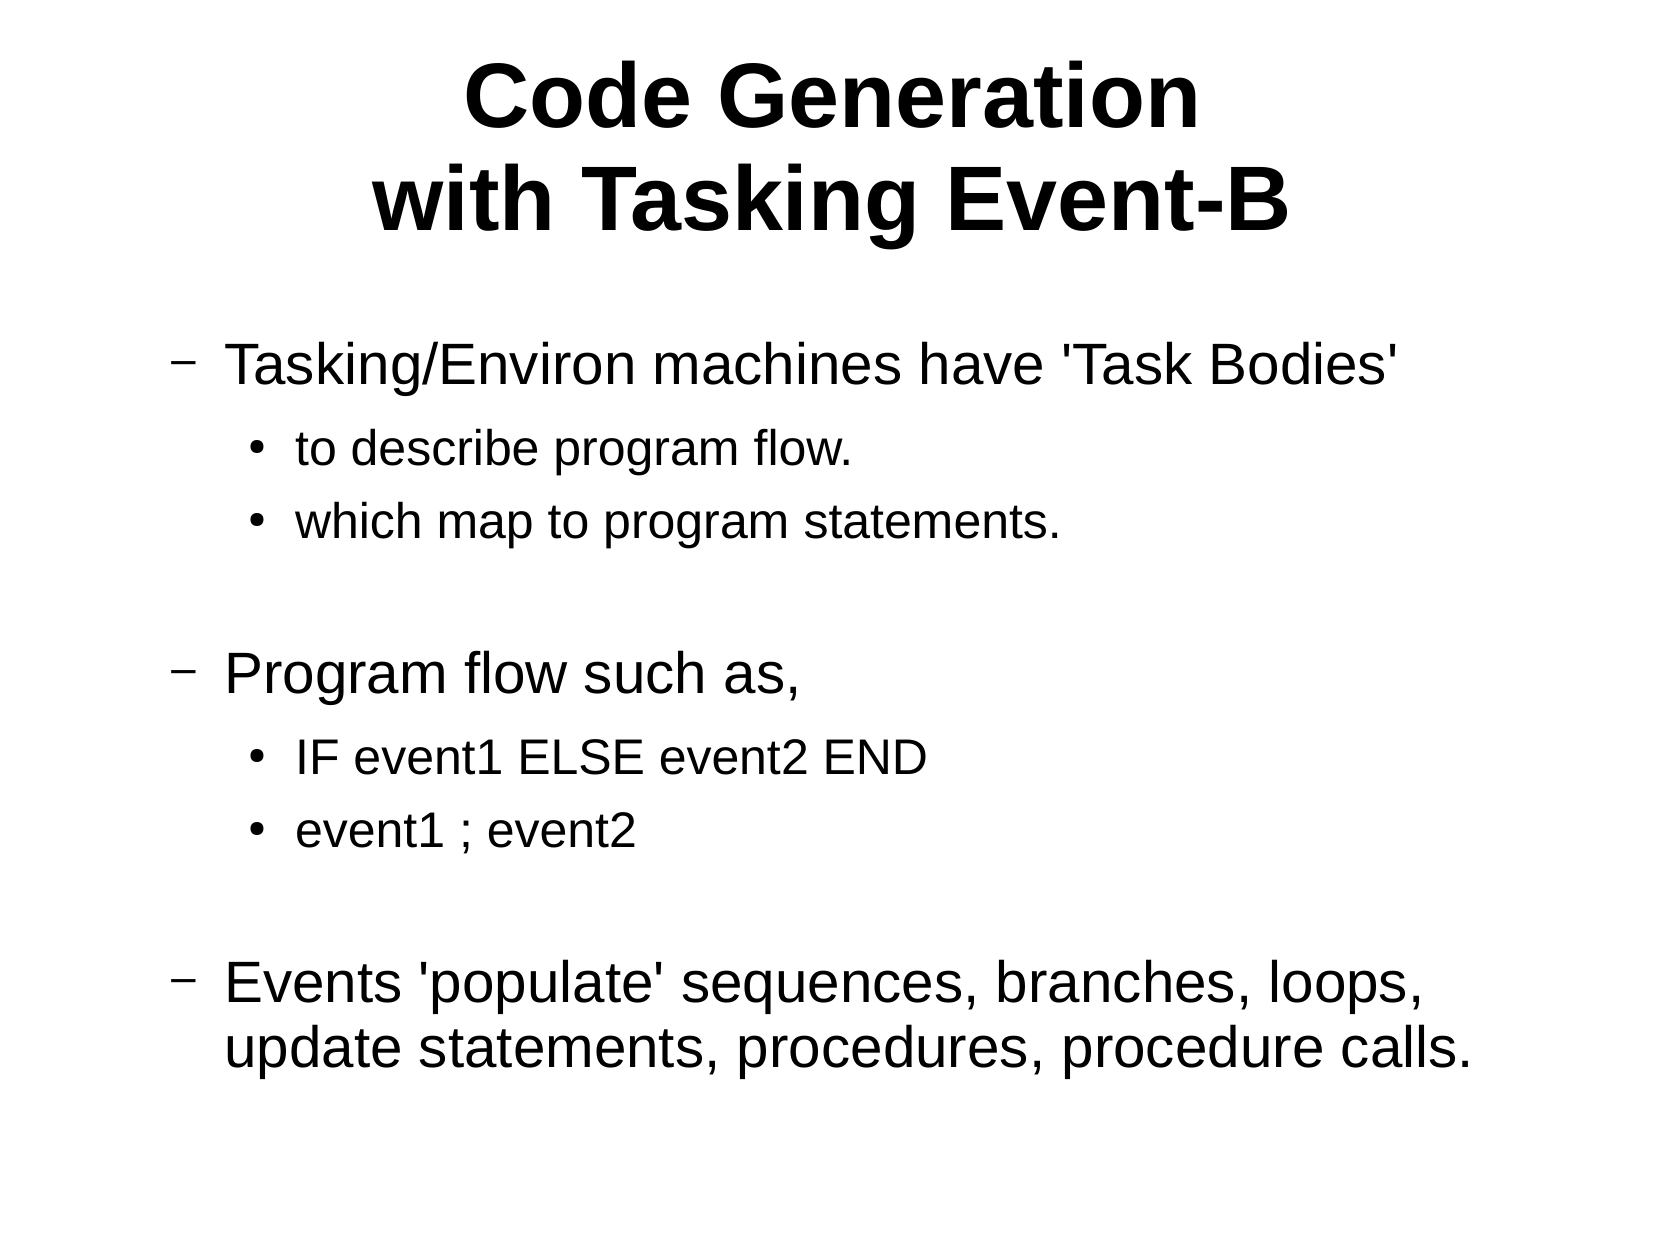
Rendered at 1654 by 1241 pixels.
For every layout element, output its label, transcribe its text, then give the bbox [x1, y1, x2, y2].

title Code Generation with Tasking Event-B [372, 43, 1294, 251]
list Tasking/Environ machines have 'Task Bodies' to describe program flow. which map to program statements. Program flow such as, IF event1 ELSE event2 END event1 ; event2 Events 'populate' sequences, branches, loops, update statements, procedures, procedure calls. [82, 331, 1619, 1211]
